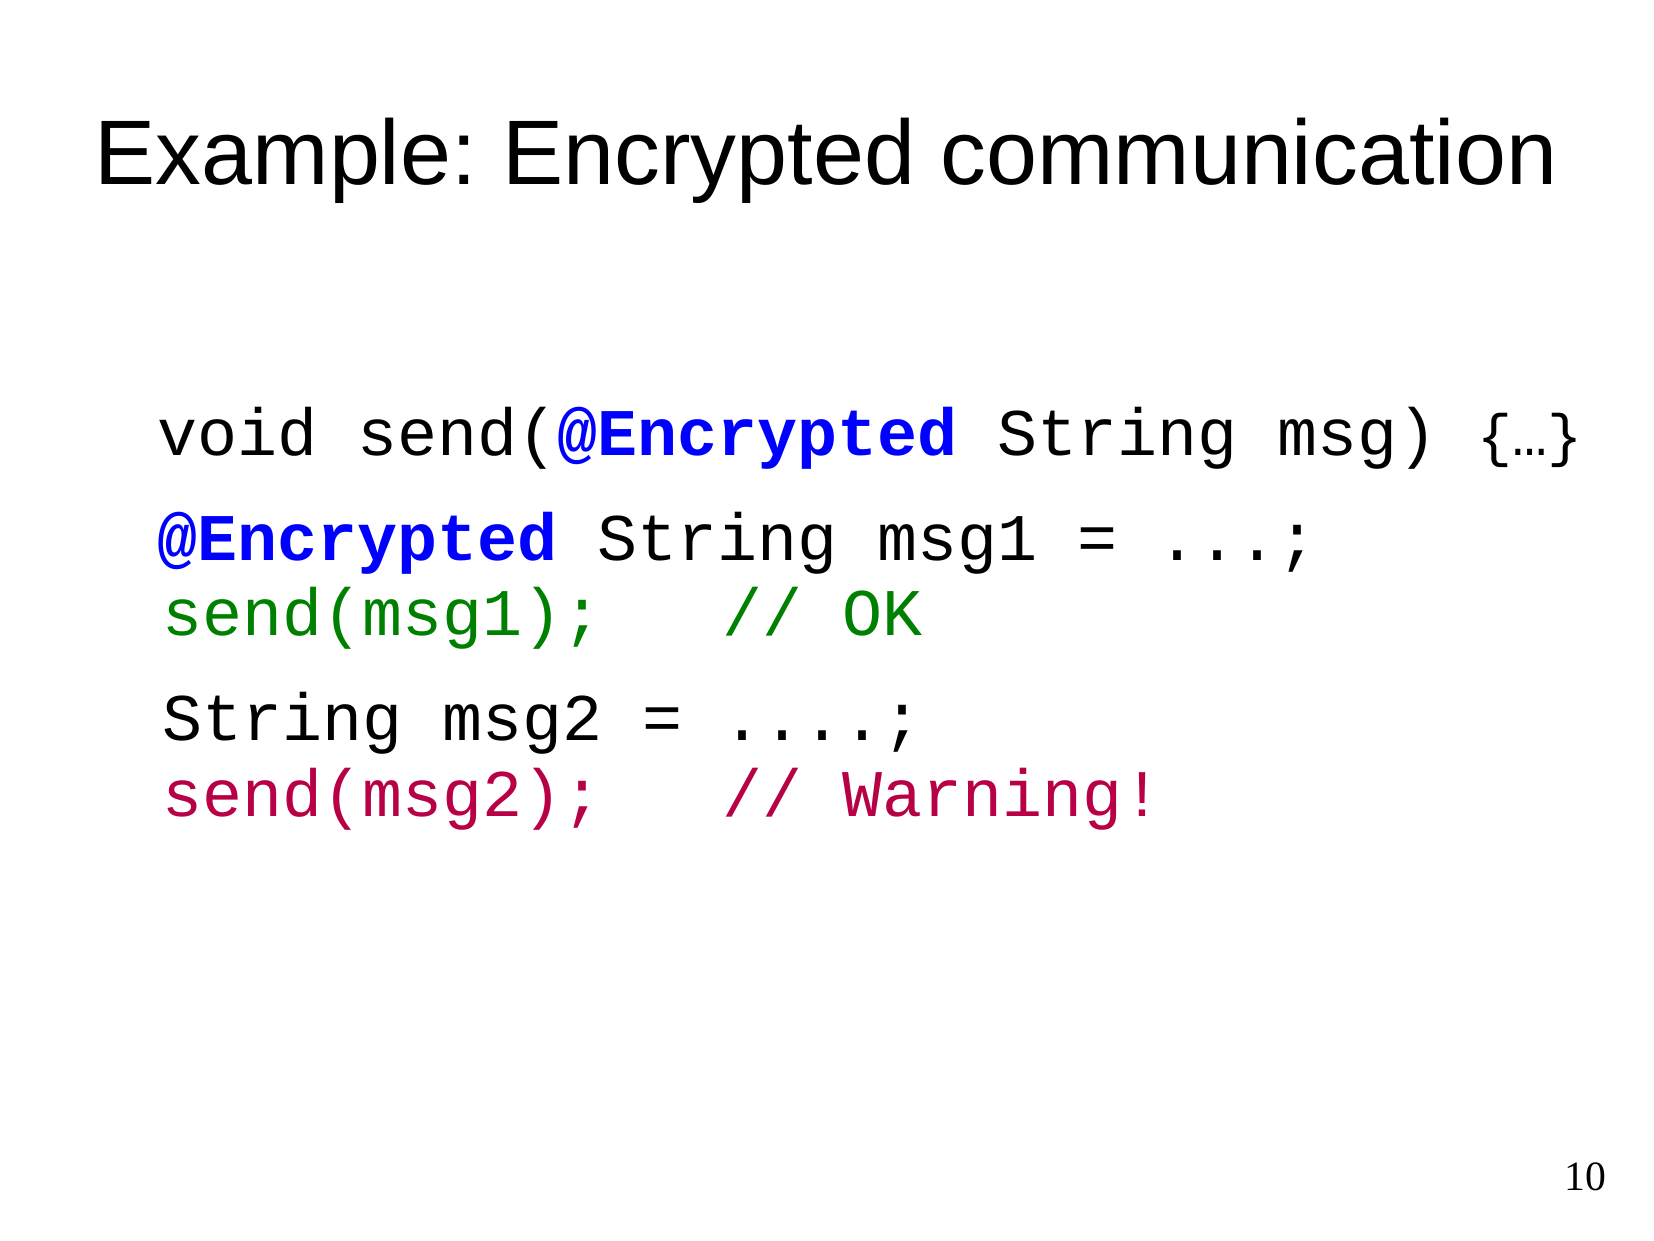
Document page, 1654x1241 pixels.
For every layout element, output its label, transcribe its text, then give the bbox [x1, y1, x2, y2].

list void send(@Encrypted String msg) {…} @Encrypted String msg1 = ...; send(msg1); // OK String msg2 = ....; send(msg2); // Warning! [82, 290, 1613, 1094]
title Example: Encrypted communication [82, 56, 1571, 250]
